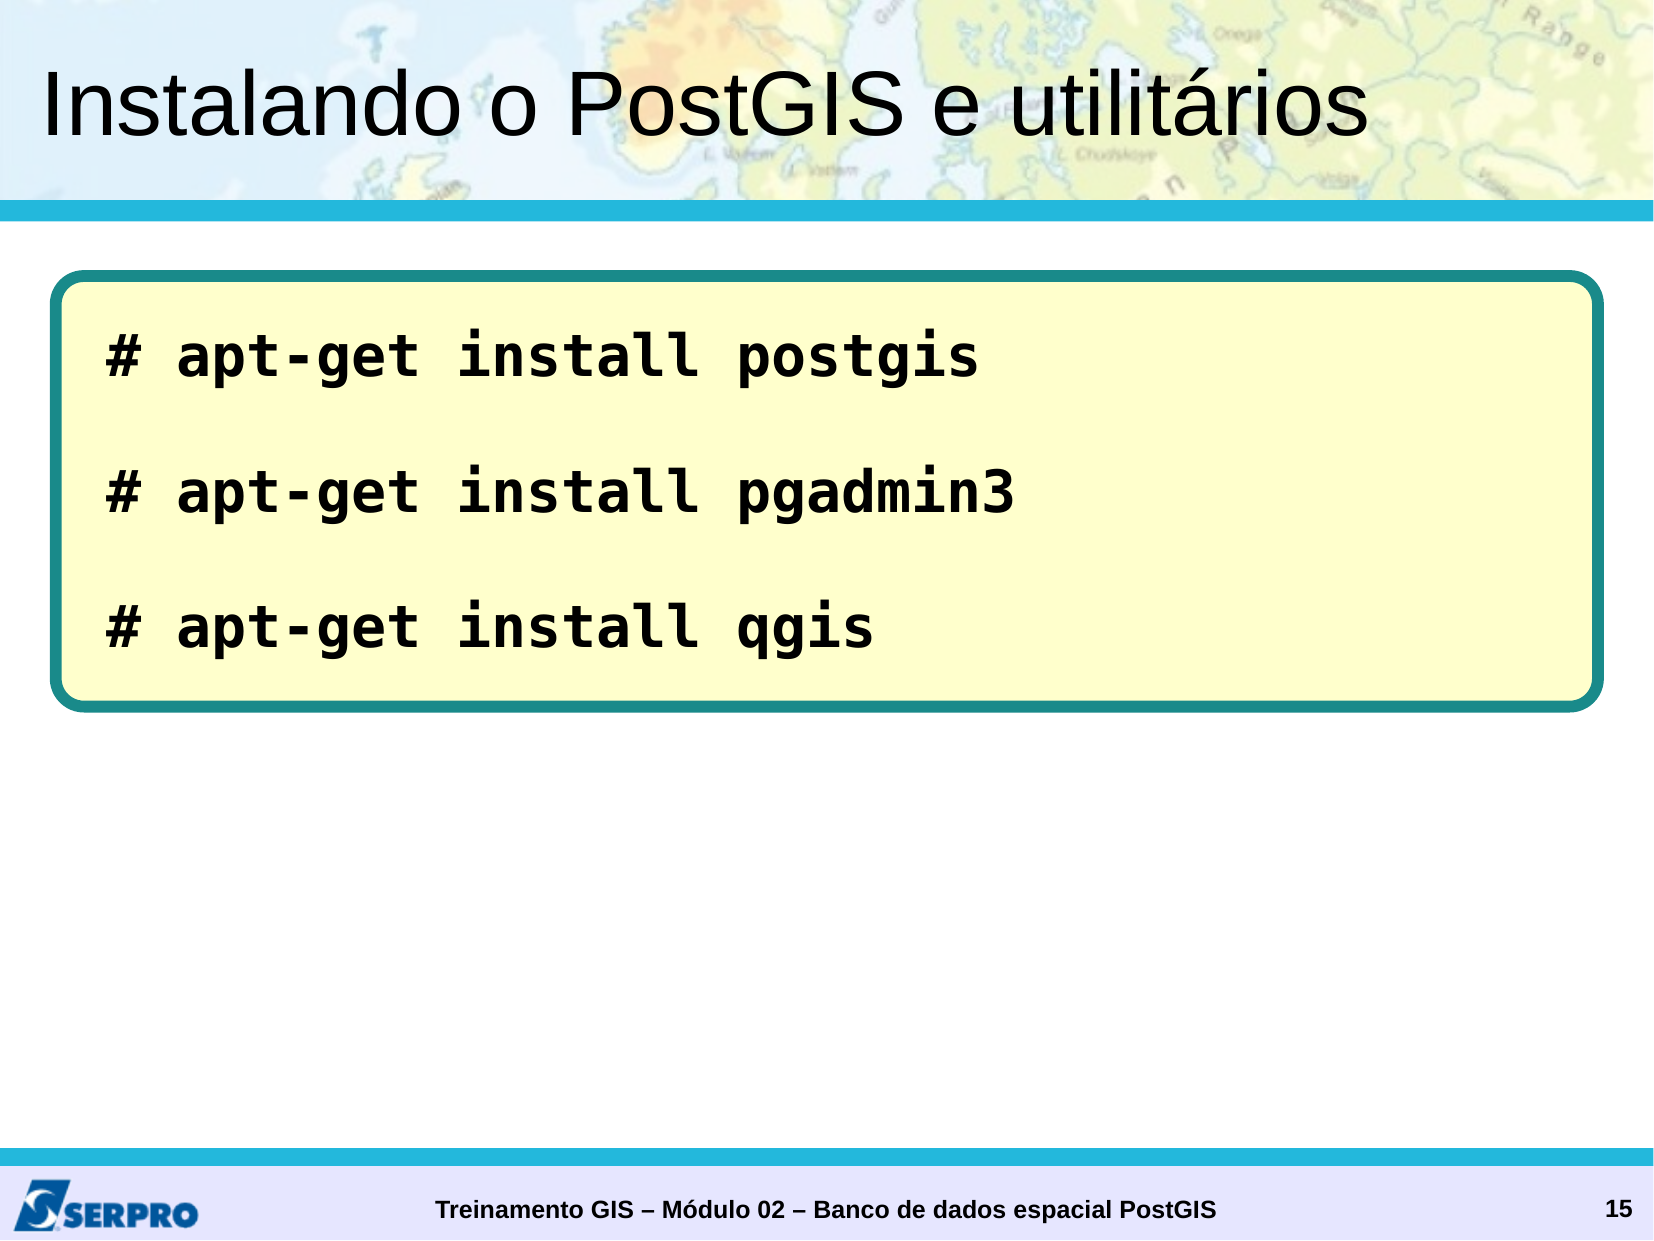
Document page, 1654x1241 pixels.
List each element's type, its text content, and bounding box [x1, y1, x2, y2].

text_box [55, 276, 1598, 707]
title Instalando o PostGIS e utilitários [40, 49, 1614, 159]
text_box # apt-get install postgis # apt-get install pgadmin3 # apt-get install qgis [91, 315, 1563, 669]
picture [10, 1177, 201, 1235]
